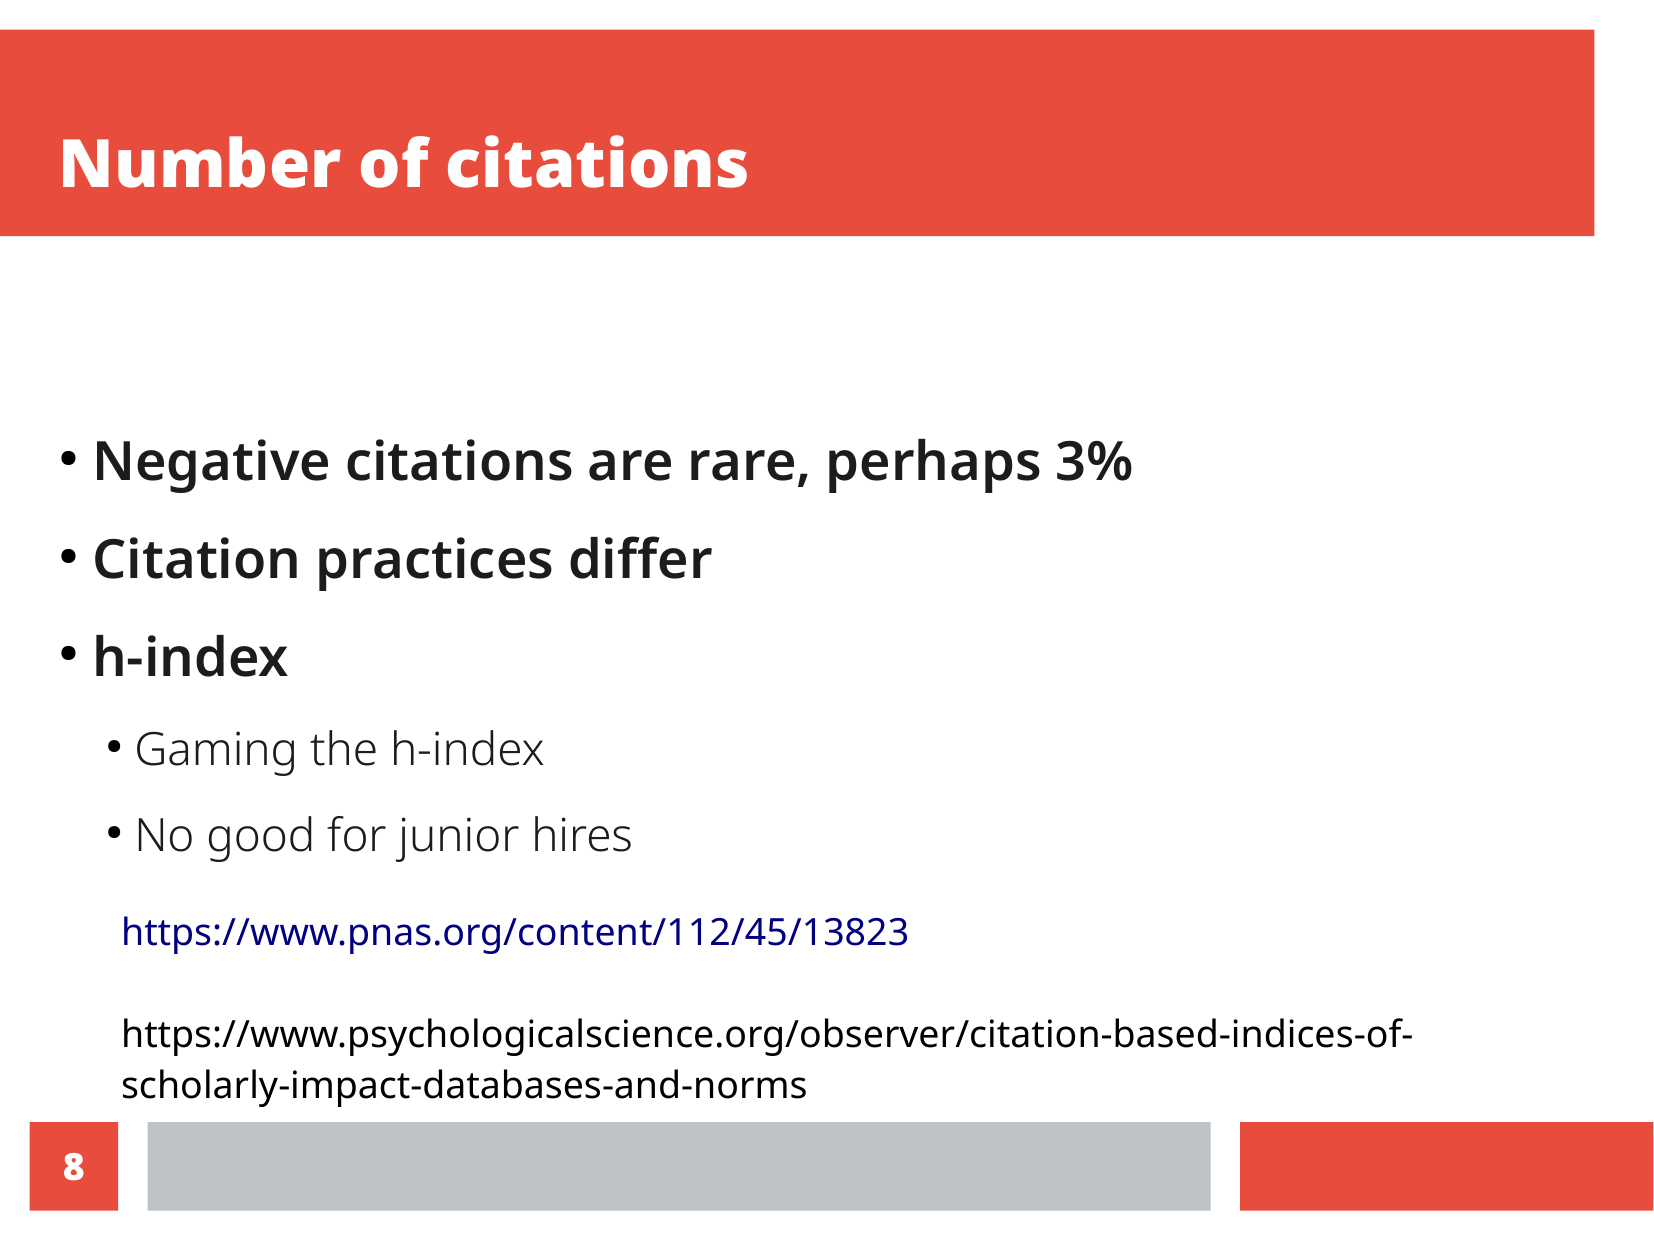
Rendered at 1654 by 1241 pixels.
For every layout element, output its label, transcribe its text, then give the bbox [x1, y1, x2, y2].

title Number of citations [59, 59, 1595, 207]
text_box https://www.pnas.org/content/112/45/13823 https://www.psychologicalscience.org/observer/citation-based-indices-of-scholarly-impact-databases-and-norms [106, 897, 1501, 1087]
list Negative citations are rare, perhaps 3% Citation practices differ h-index Gaming the h-index No good for junior hires [59, 324, 1565, 1093]
